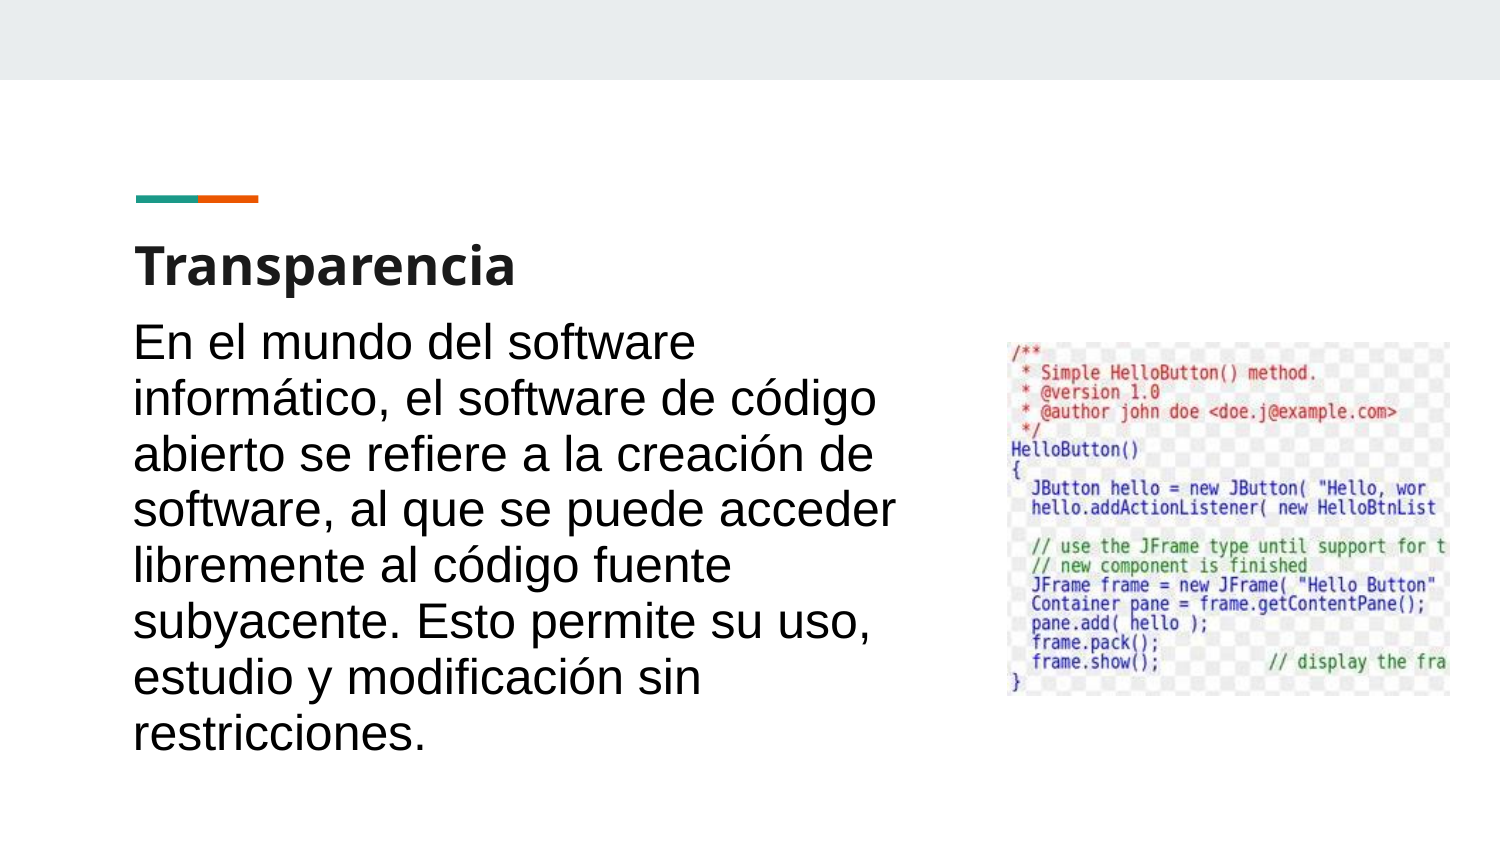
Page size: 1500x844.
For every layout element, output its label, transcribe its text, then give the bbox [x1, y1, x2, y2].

text_box En el mundo del software informático, el software de código abierto se refiere a la creación de software, al que se puede acceder libremente al código fuente subyacente. Esto permite su uso, estudio y modificación sin restricciones. [118, 307, 969, 768]
title Transparencia [119, 216, 1381, 305]
picture [1007, 342, 1450, 696]
